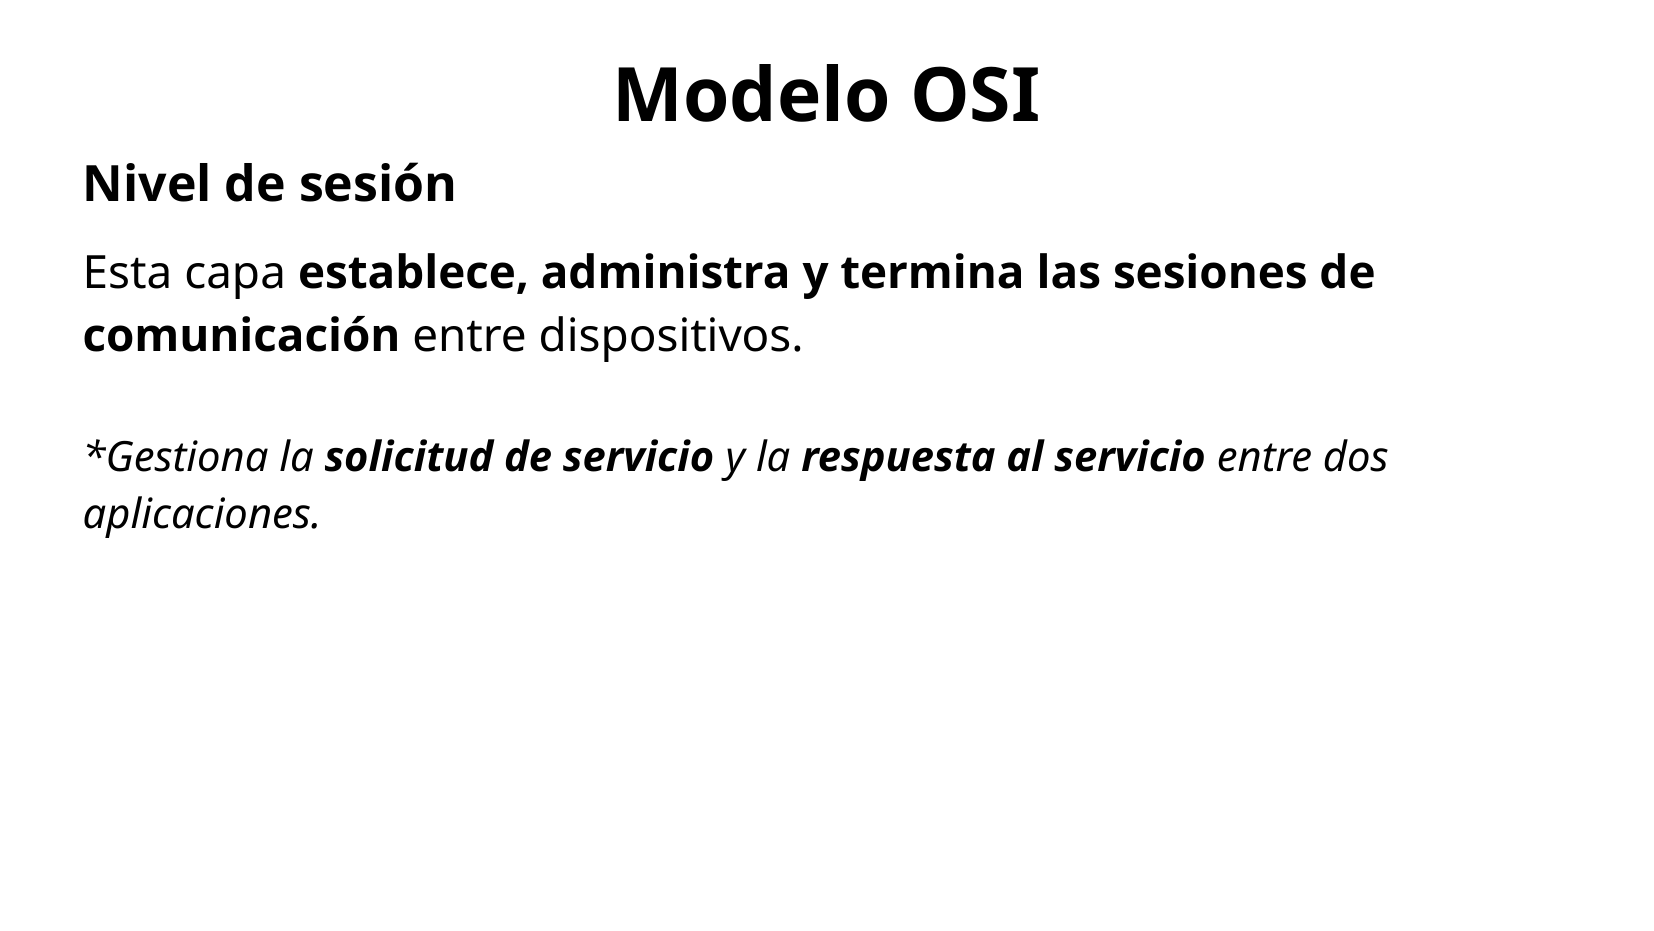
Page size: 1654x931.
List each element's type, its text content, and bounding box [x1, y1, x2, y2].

title Modelo OSI [82, 37, 1571, 147]
list Nivel de sesión Esta capa establece, administra y termina las sesiones de comunicación entre dispositivos. *Gestiona la solicitud de servicio y la respuesta al servicio entre dos aplicaciones. [82, 147, 1571, 857]
